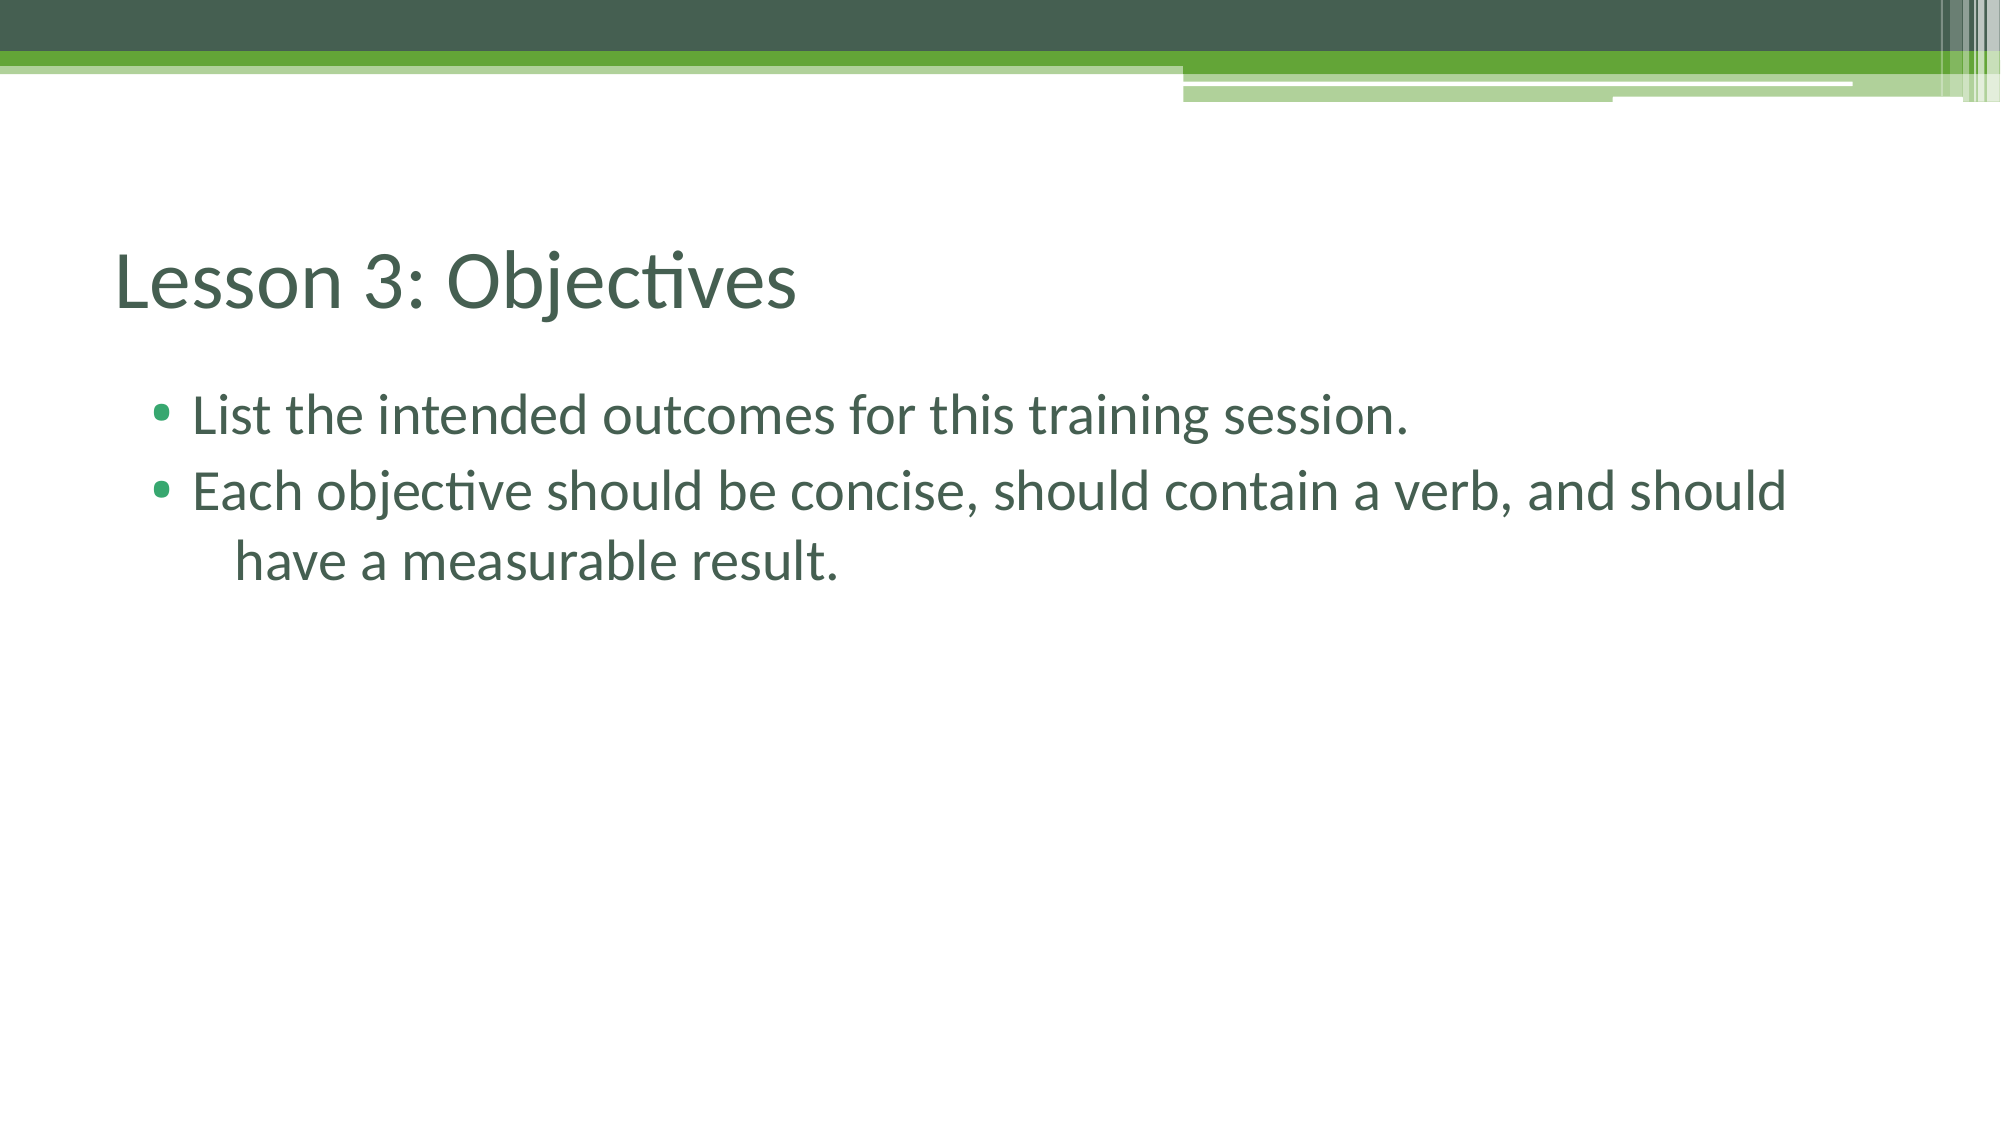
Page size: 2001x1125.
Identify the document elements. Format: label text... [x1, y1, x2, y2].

title Lesson 3: Objectives [99, 187, 1900, 363]
list List the intended outcomes for this training session. Each objective should be concise, should contain a verb, and should have a measurable result. [99, 368, 1900, 1079]
